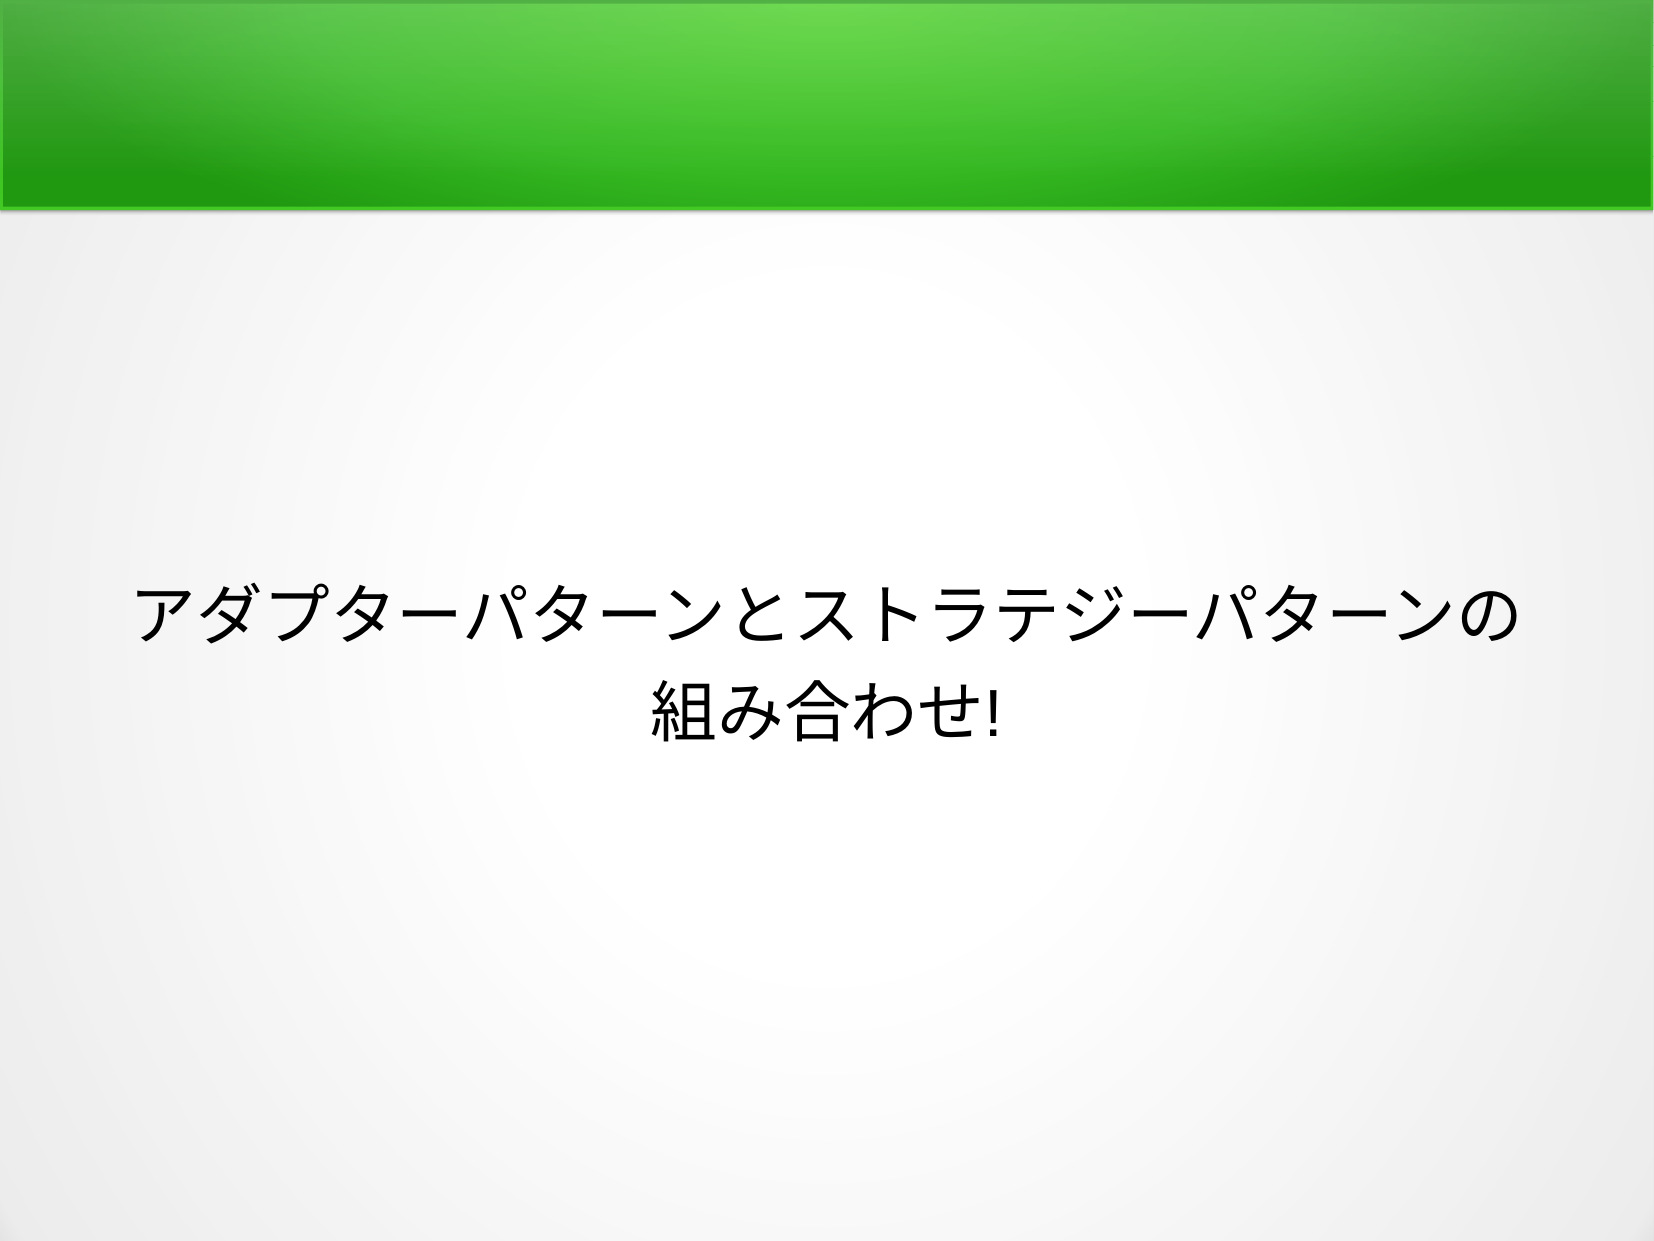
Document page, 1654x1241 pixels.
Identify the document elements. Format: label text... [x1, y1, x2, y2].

subtitle アダプターパターンとストラテジーパターンの 組み合わせ! [82, 299, 1571, 1019]
